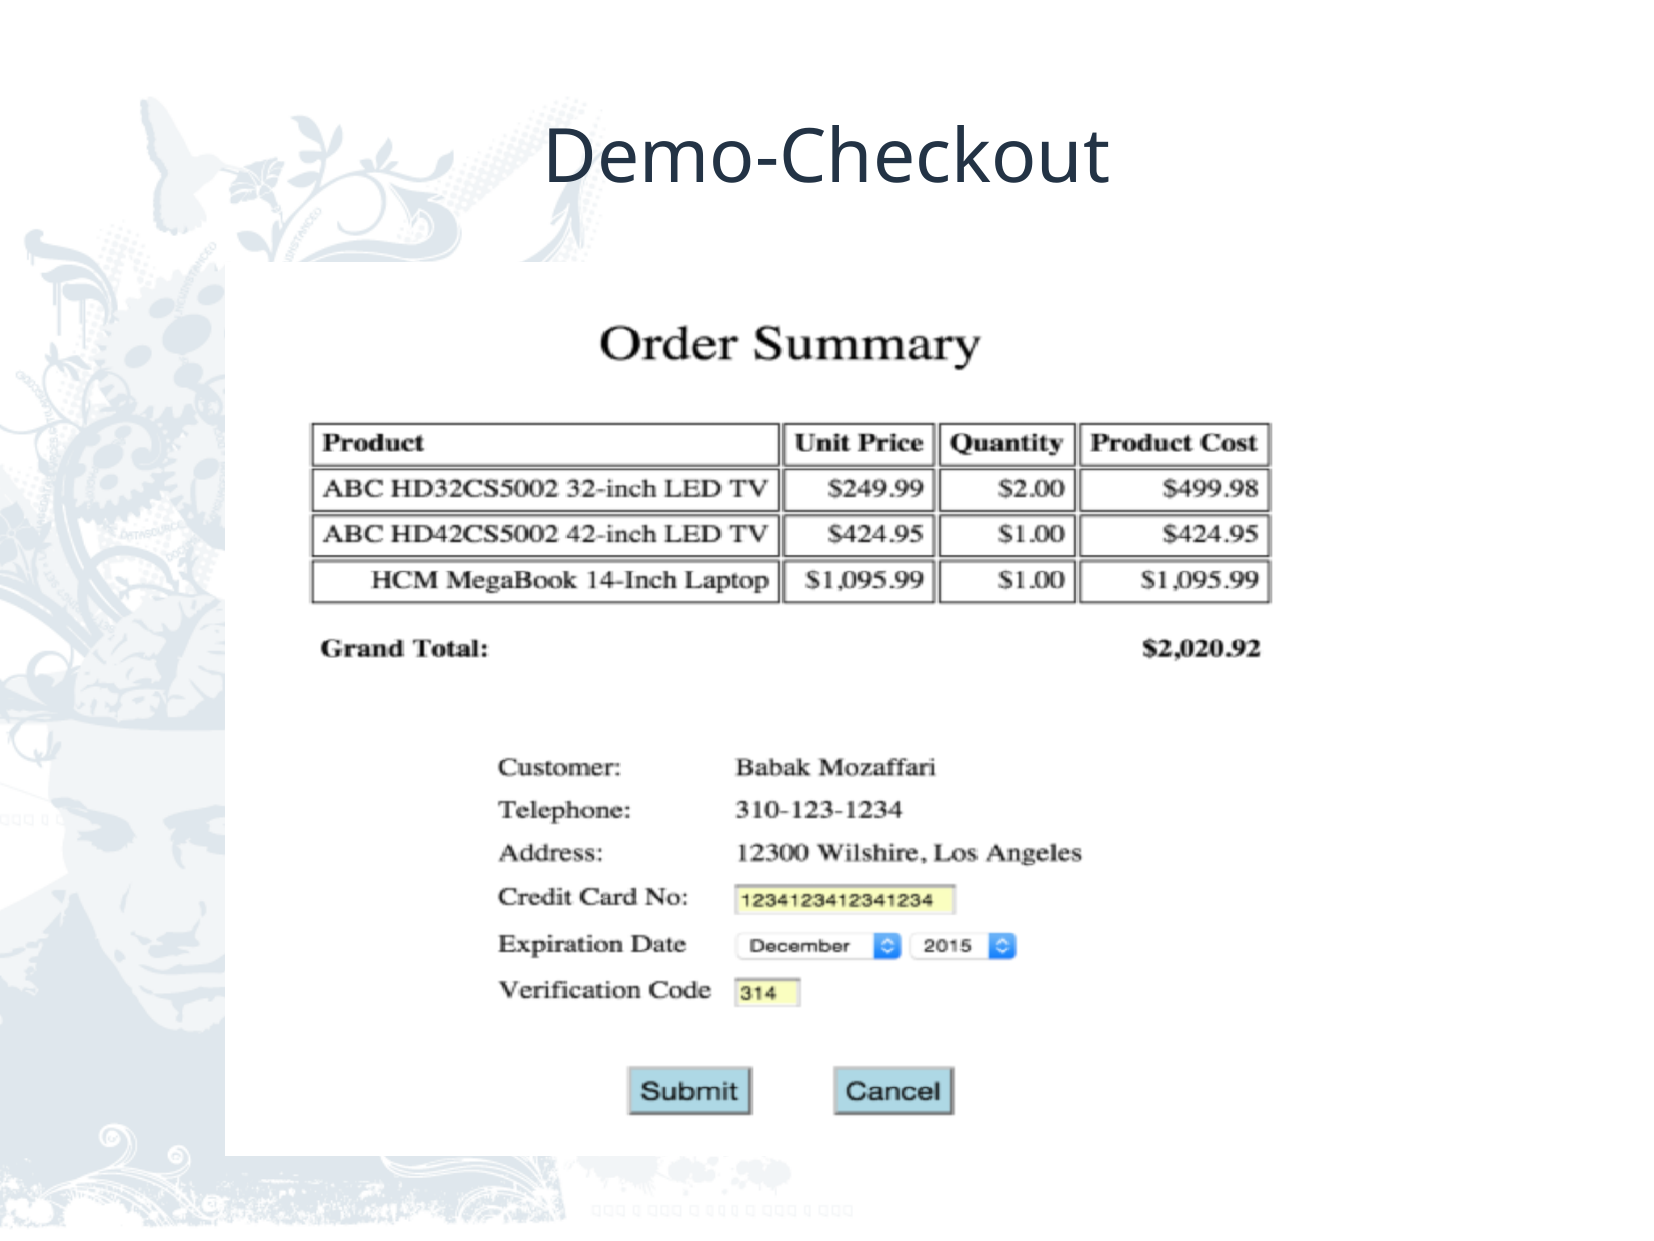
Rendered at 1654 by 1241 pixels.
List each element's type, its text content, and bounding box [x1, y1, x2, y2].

picture [0, 0, 1654, 1241]
title Demo-Checkout [82, 49, 1571, 257]
